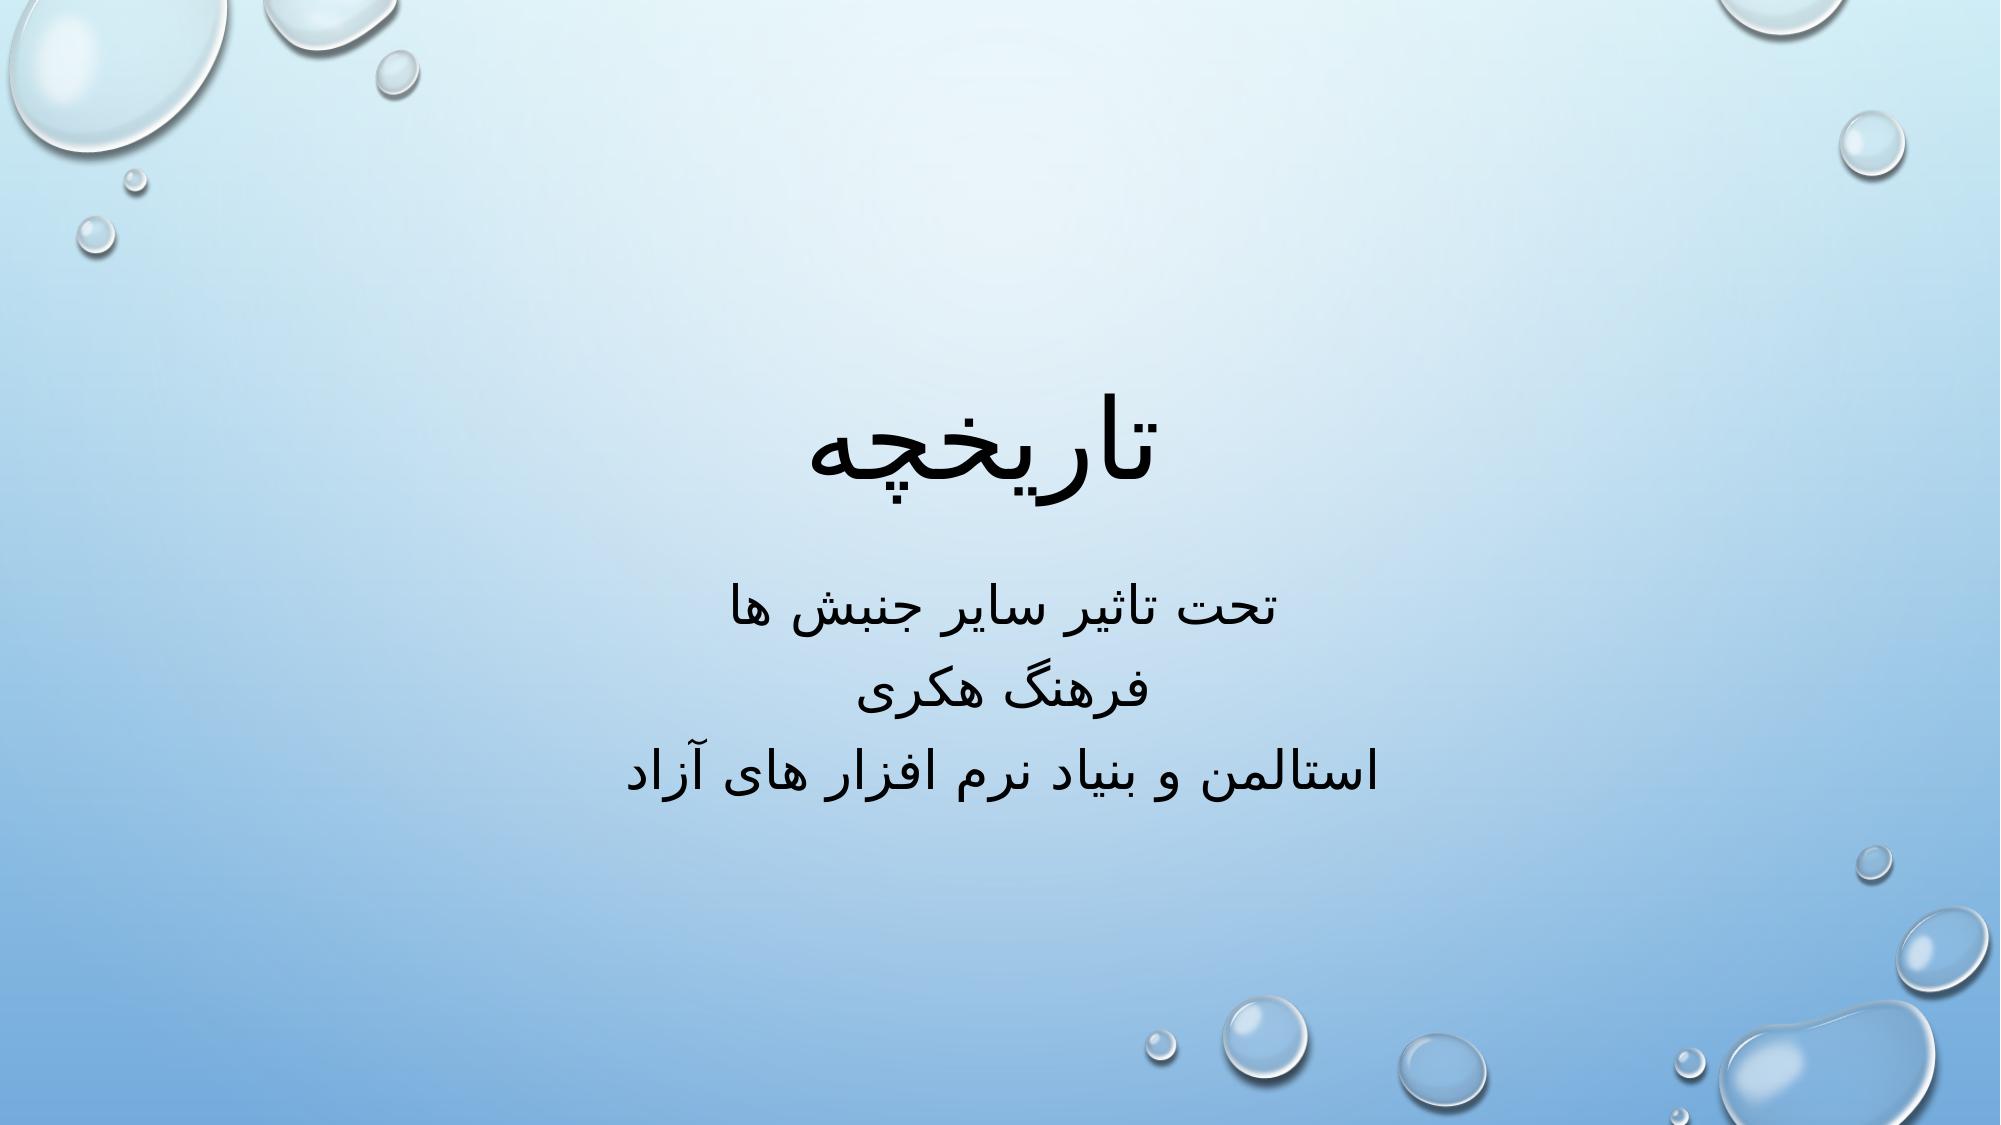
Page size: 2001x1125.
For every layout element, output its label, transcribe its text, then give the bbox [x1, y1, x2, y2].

list تحت تاثیر سایر جنبش ها فرهنگ هکری استالمن و بنیاد نرم افزار های آزاد [135, 562, 1831, 811]
title تاریخچه [149, 350, 1816, 511]
picture [0, 0, 2000, 1125]
